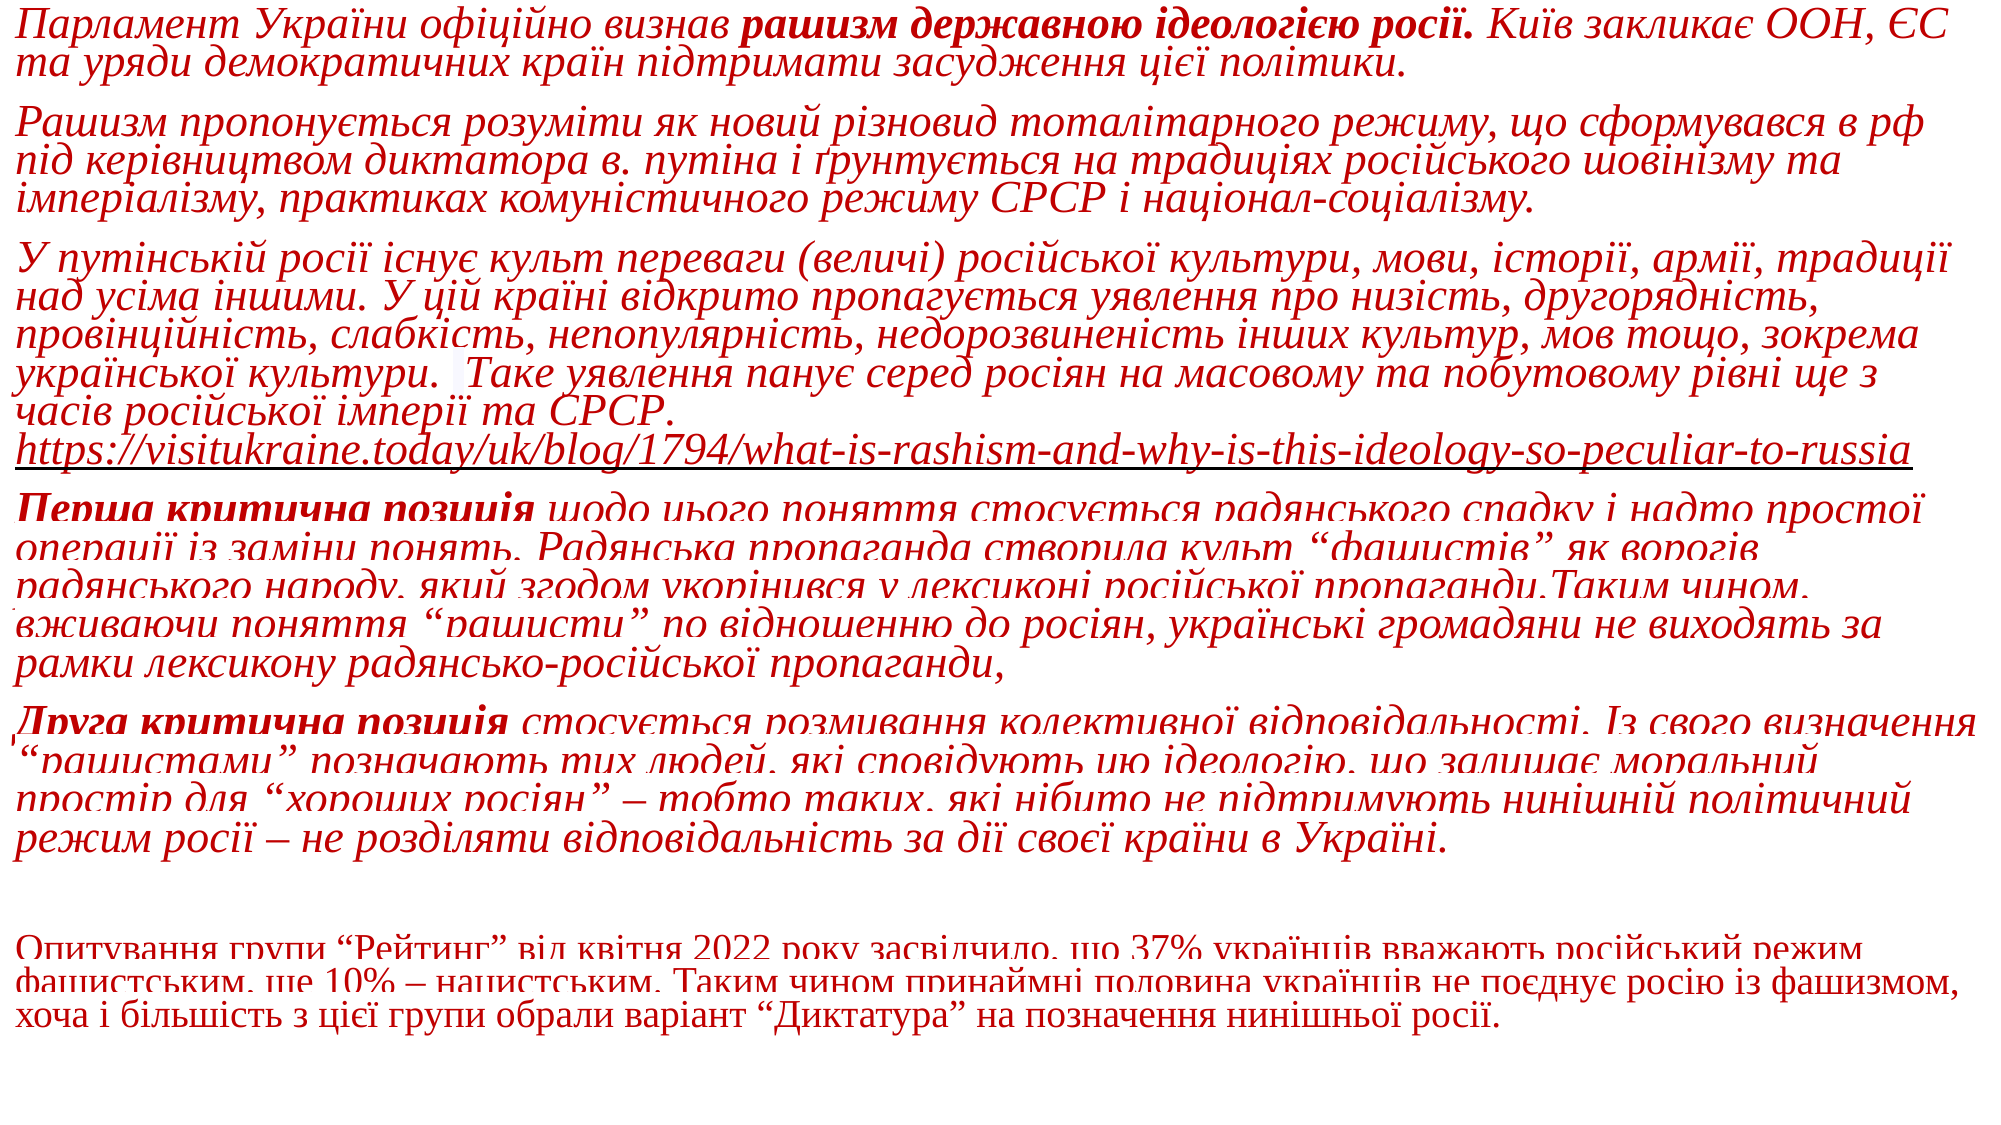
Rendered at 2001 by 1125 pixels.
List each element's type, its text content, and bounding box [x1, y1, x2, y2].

list Парламент України офіційно визнав рашизм державною ідеологією росії. Київ закликає ООН, ЄС та уряди демократичних країн підтримати засудження цієї політики. Рашизм пропонується розуміти як новий різновид тоталітарного режиму, що сформувався в рф під керівництвом диктатора в. путіна і ґрунтується на традиціях російського шовінізму та імперіалізму, практиках комуністичного режиму СРСР і націонал-соціалізму. У путінській росії існує культ переваги (величі) російської культури, мови, історії, армії, традиції над усіма іншими. У цій країні відкрито пропагується уявлення про низість, другорядність, провінційність, слабкість, непопулярність, недорозвиненість інших культур, мов тощо, зокрема української культури. Таке уявлення панує серед росіян на масовому та побутовому рівні ще з часів російської імперії та СРСР. https://visitukraine.today/uk/blog/1794/what-is-rashism-and-why-is-this-ideology-so-peculiar-to-russia Перша критична позиція щодо цього поняття стосується радянського спадку і надто простої операції із заміни понять. Радянська пропаганда створила культ “фашистів” як ворогів радянського народу, який згодом укорінився у лексиконі російської пропаганди.Таким чином, вживаючи поняття “рашисти” по відношенню до росіян, українські громадяни не виходять за рамки лексикону радянсько-російської пропаганди, Друга критична позиція стосується розмивання колективної відповідальності. Із свого визначення “рашистами” позначають тих людей, які сповідують цю ідеологію, що залишає моральний простір для “хороших росіян” – тобто таких, які нібито не підтримують нинішній політичний режим росії – не розділяти відповідальність за дії своєї країни в Україні. Опитування групи “Рейтинг” від квітня 2022 року засвідчило, що 37% українців вважають російський режим фашистським, ще 10% – нацистським. Таким чином принаймні половина українців не поєднує росію із фашизмом, хоча і більшість з цієї групи обрали варіант “Диктатура” на позначення нинішньої росії. [0, 0, 2000, 1125]
